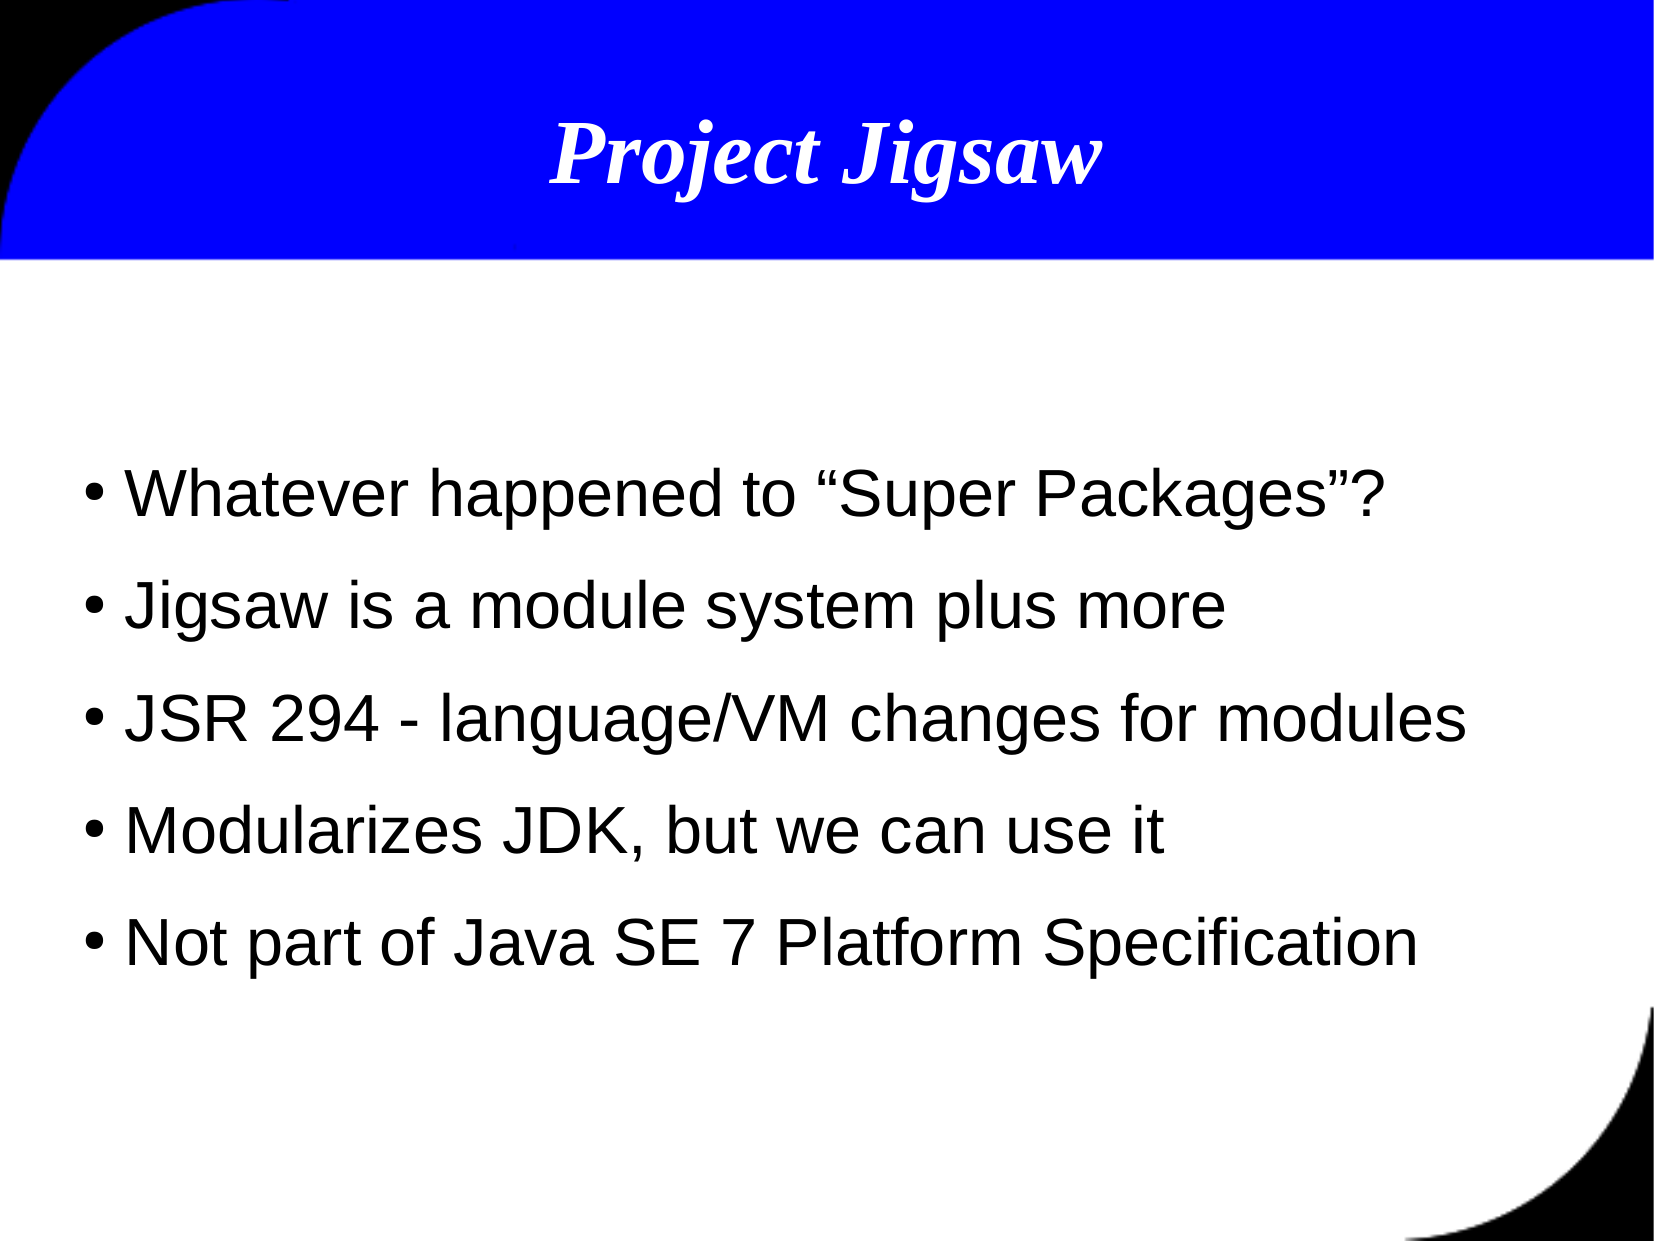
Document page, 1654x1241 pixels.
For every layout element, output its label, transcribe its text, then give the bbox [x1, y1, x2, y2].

picture [0, 0, 1654, 1241]
title Project Jigsaw [82, 49, 1571, 257]
subtitle Whatever happened to “Super Packages”? Jigsaw is a module system plus more JSR 294 - language/VM changes for modules Modularizes JDK, but we can use it Not part of Java SE 7 Platform Specification [82, 297, 1571, 1102]
